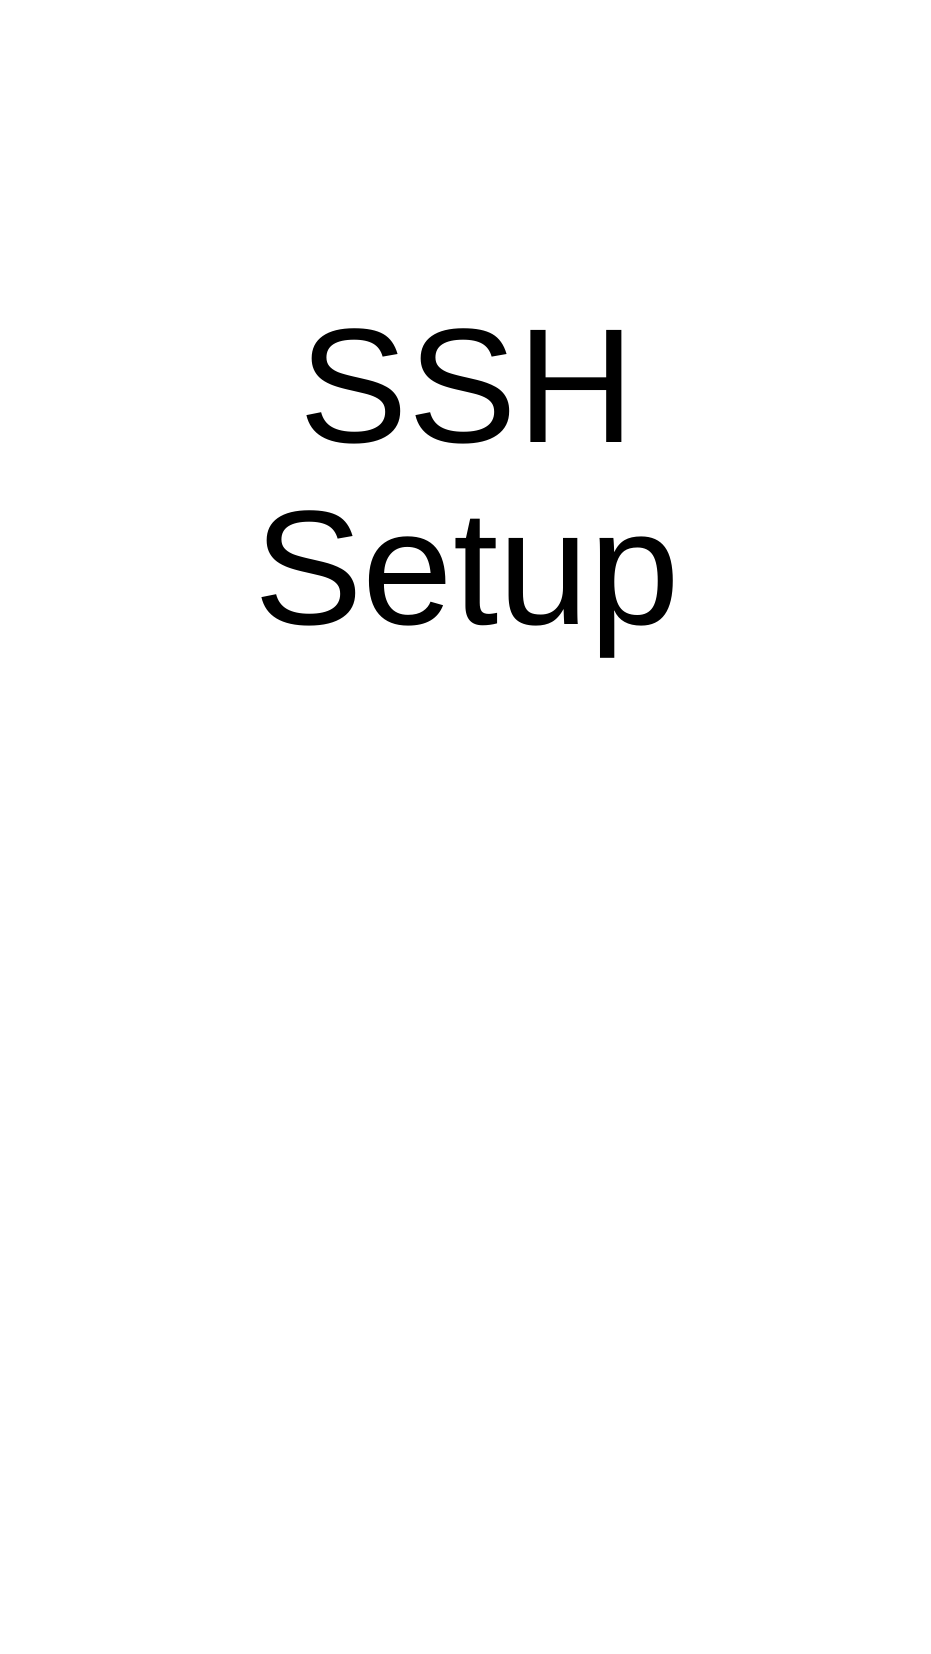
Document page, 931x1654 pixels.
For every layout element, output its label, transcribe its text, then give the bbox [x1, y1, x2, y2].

title SSH Setup [48, 295, 886, 660]
